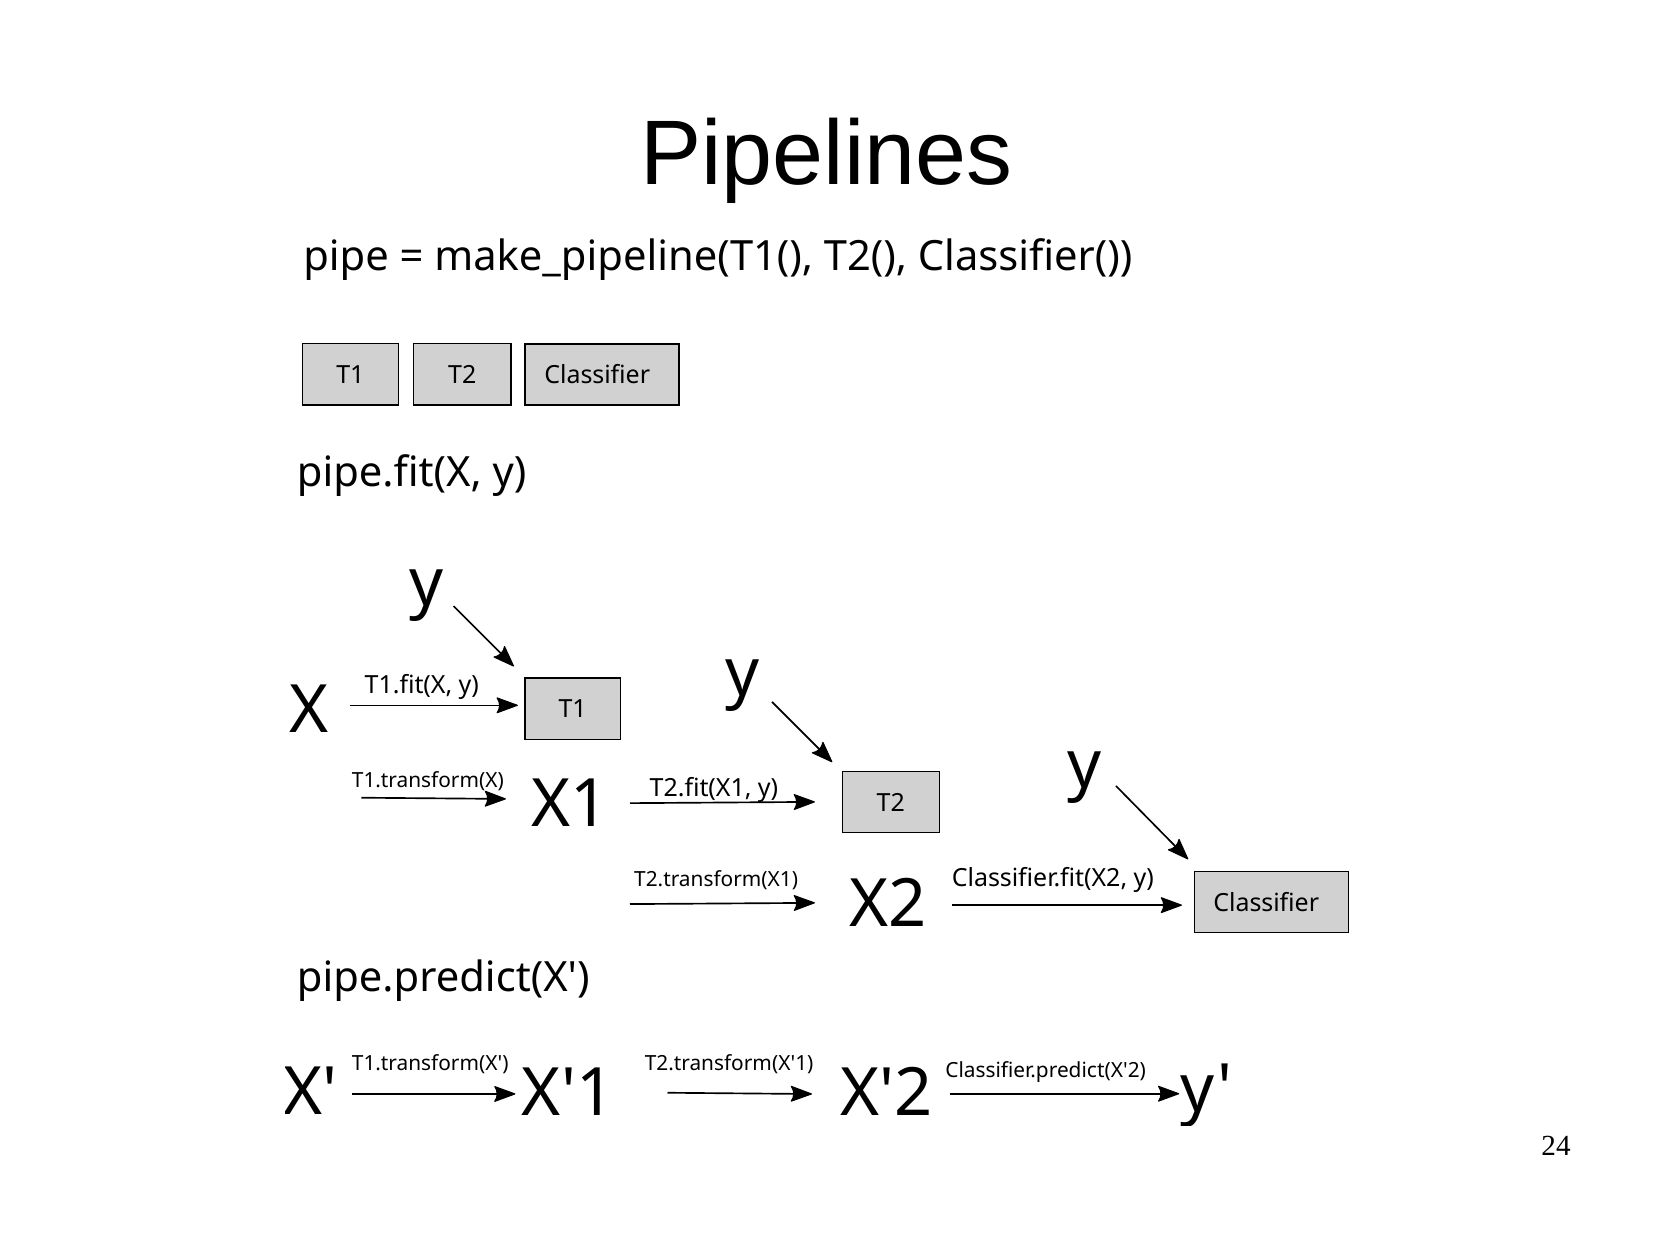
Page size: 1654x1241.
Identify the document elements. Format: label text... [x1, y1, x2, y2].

picture [285, 238, 1349, 1126]
title Pipelines [82, 49, 1571, 257]
